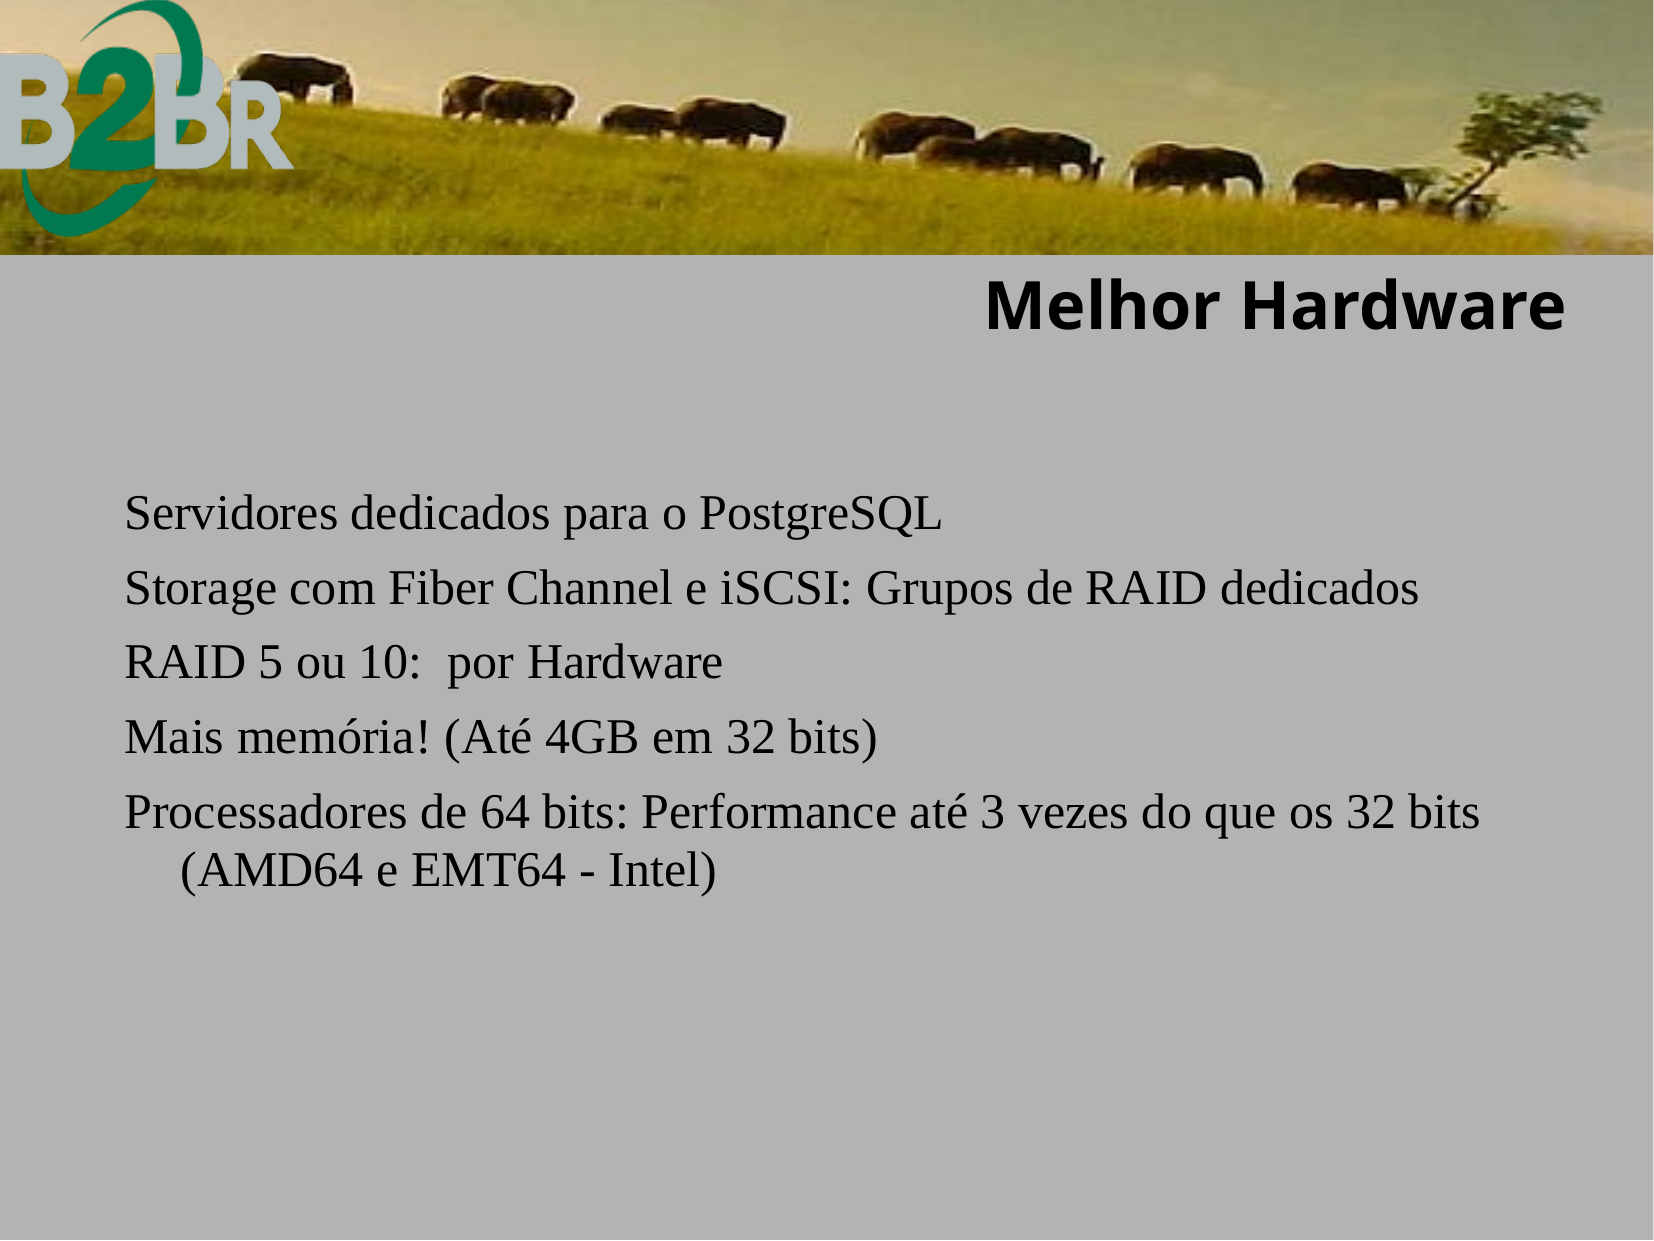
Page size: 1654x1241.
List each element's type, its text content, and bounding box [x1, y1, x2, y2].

picture [0, 0, 1654, 255]
text_box Melhor Hardware [521, 255, 1583, 363]
list Servidores dedicados para o PostgreSQL Storage com Fiber Channel e iSCSI: Grupos de RAID dedicados RAID 5 ou 10: por Hardware Mais memória! (Até 4GB em 32 bits) Processadores de 64 bits: Performance até 3 vezes do que os 32 bits (AMD64 e EMT64 - Intel) [124, 410, 1530, 1107]
